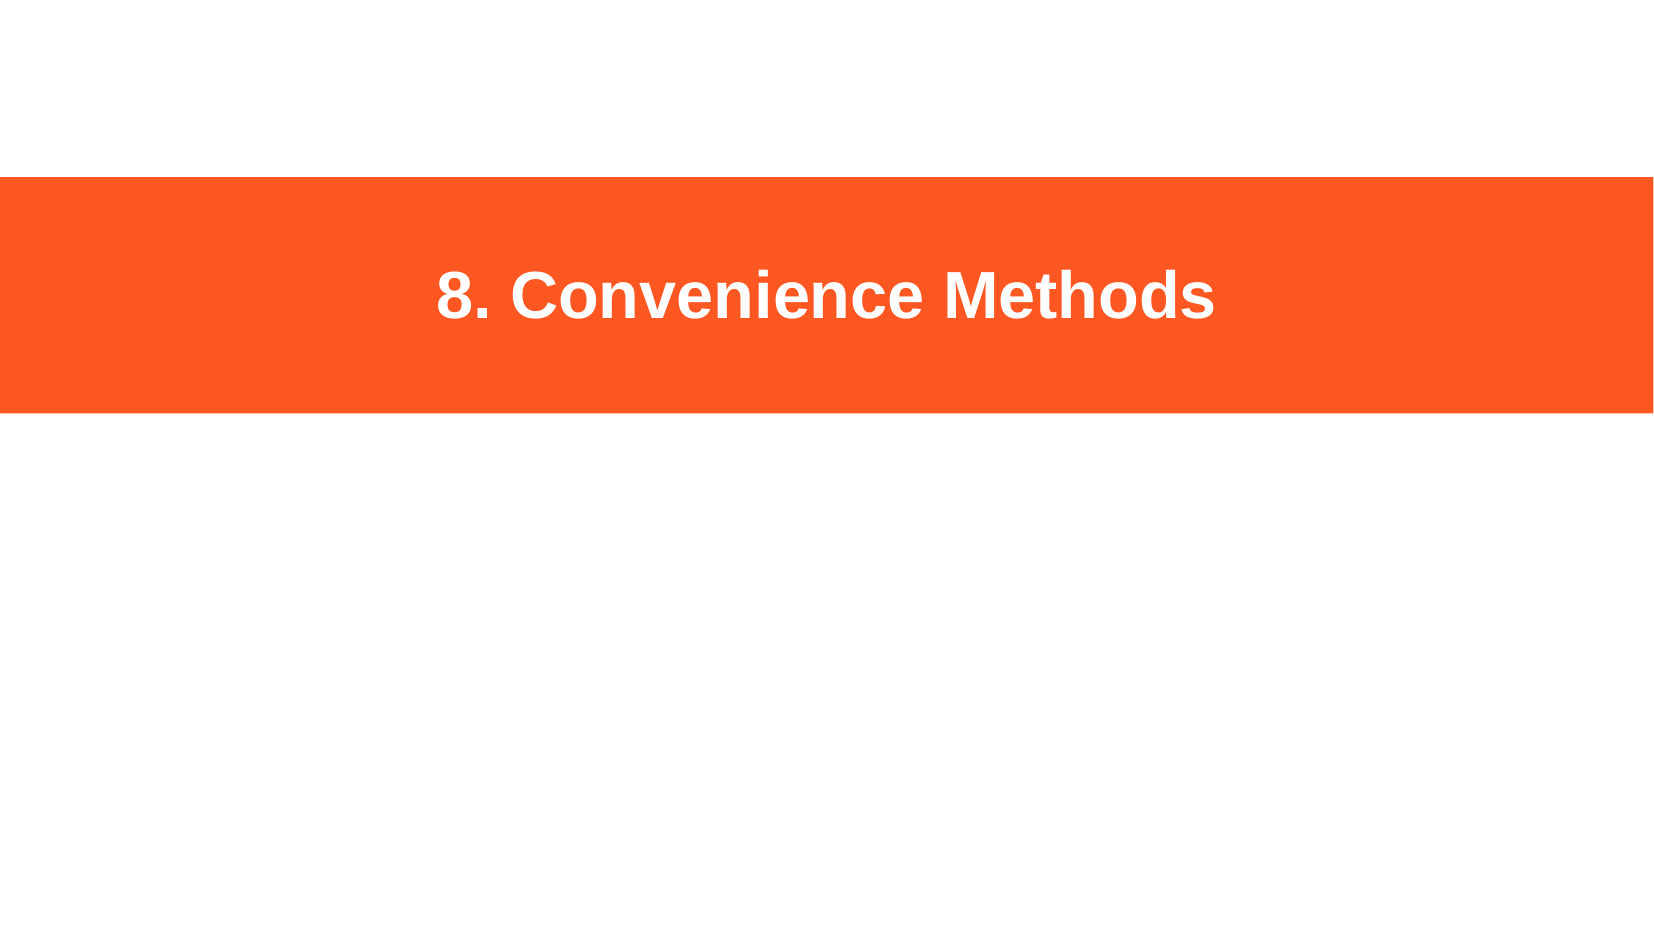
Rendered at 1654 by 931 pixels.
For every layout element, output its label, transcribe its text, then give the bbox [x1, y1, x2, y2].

title 8. Convenience Methods [0, 177, 1654, 414]
